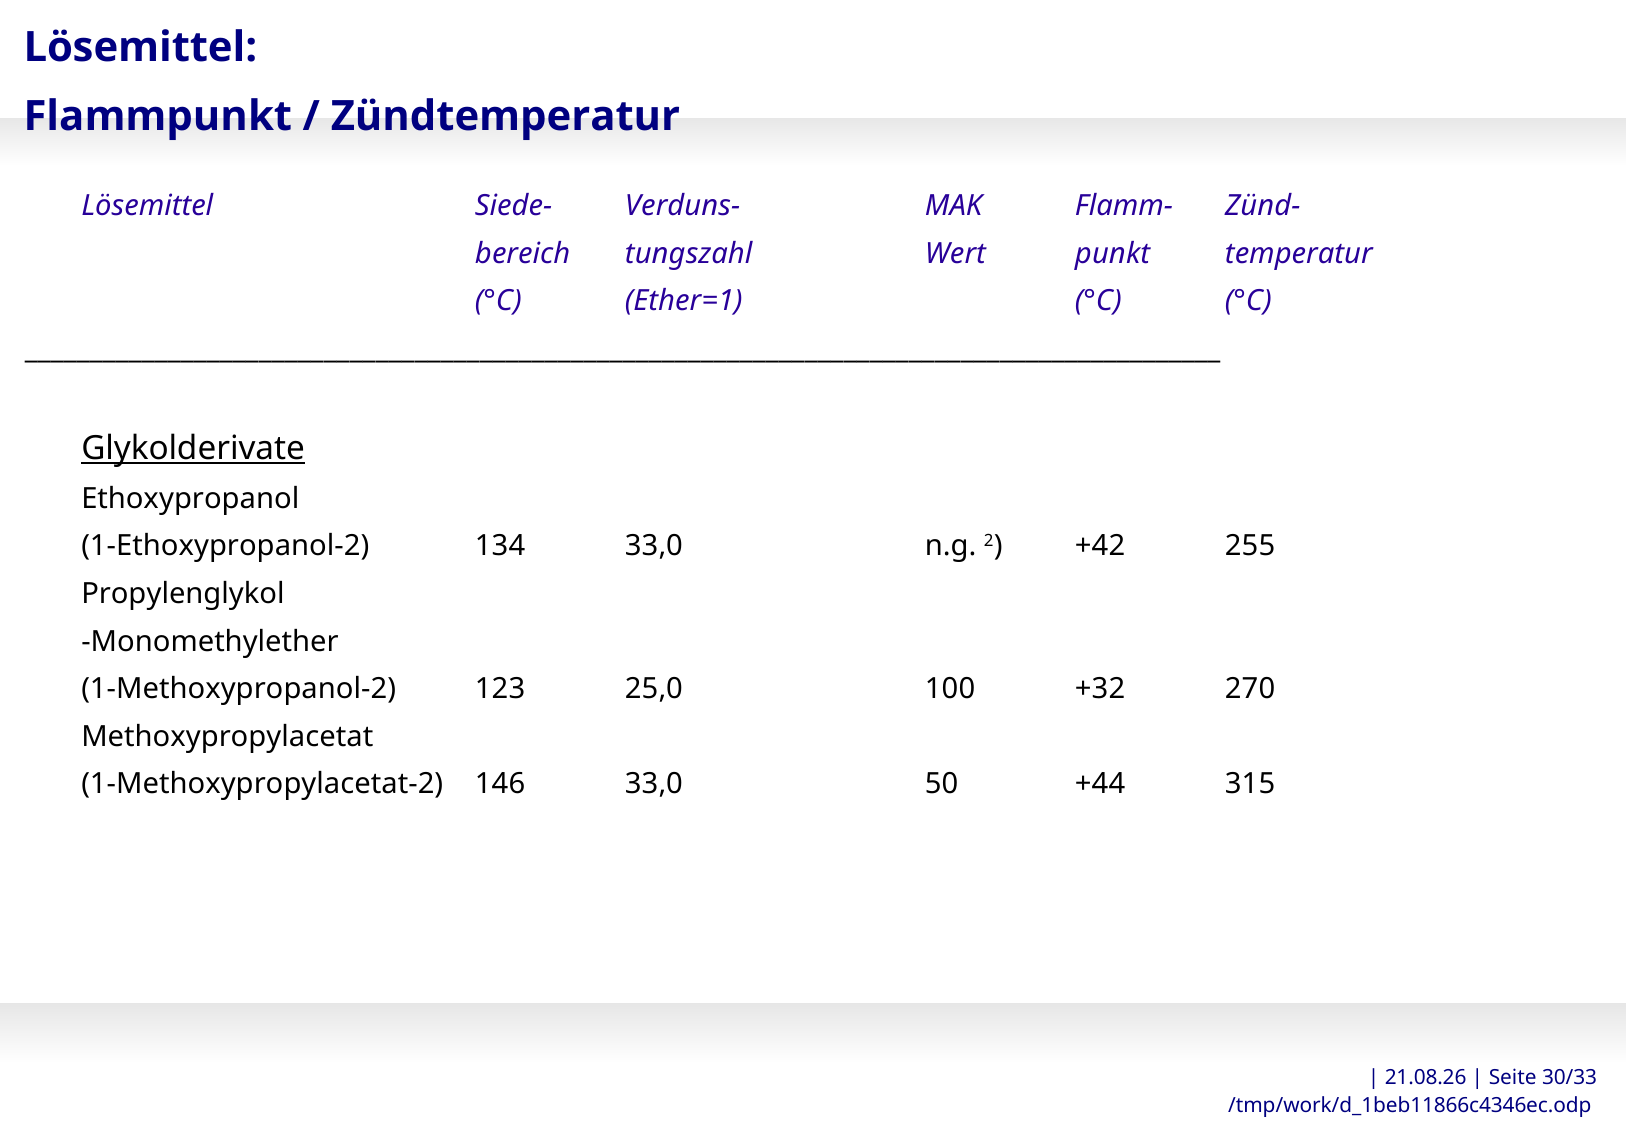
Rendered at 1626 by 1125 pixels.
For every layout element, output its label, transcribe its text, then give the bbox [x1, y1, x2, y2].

title Lösemittel: Flammpunkt / Zündtemperatur [23, 5, 1600, 154]
list Lösemittel Siede- Verduns- MAK Flamm- Zünd- bereich tungszahl Wert punkt temperatur (°C) (Ether=1) (°C) (°C) ____________________________________________________________________________________________ Glykolderivate Ethoxypropanol (1-Ethoxypropanol-2) 134 33,0 n.g. 2) +42 255 Propylenglykol -Monomethylether (1-Methoxypropanol-2) 123 25,0 100 +32 270 Methoxypropylacetat (1-Methoxypropylacetat-2) 146 33,0 50 +44 315 [24, 176, 1565, 982]
